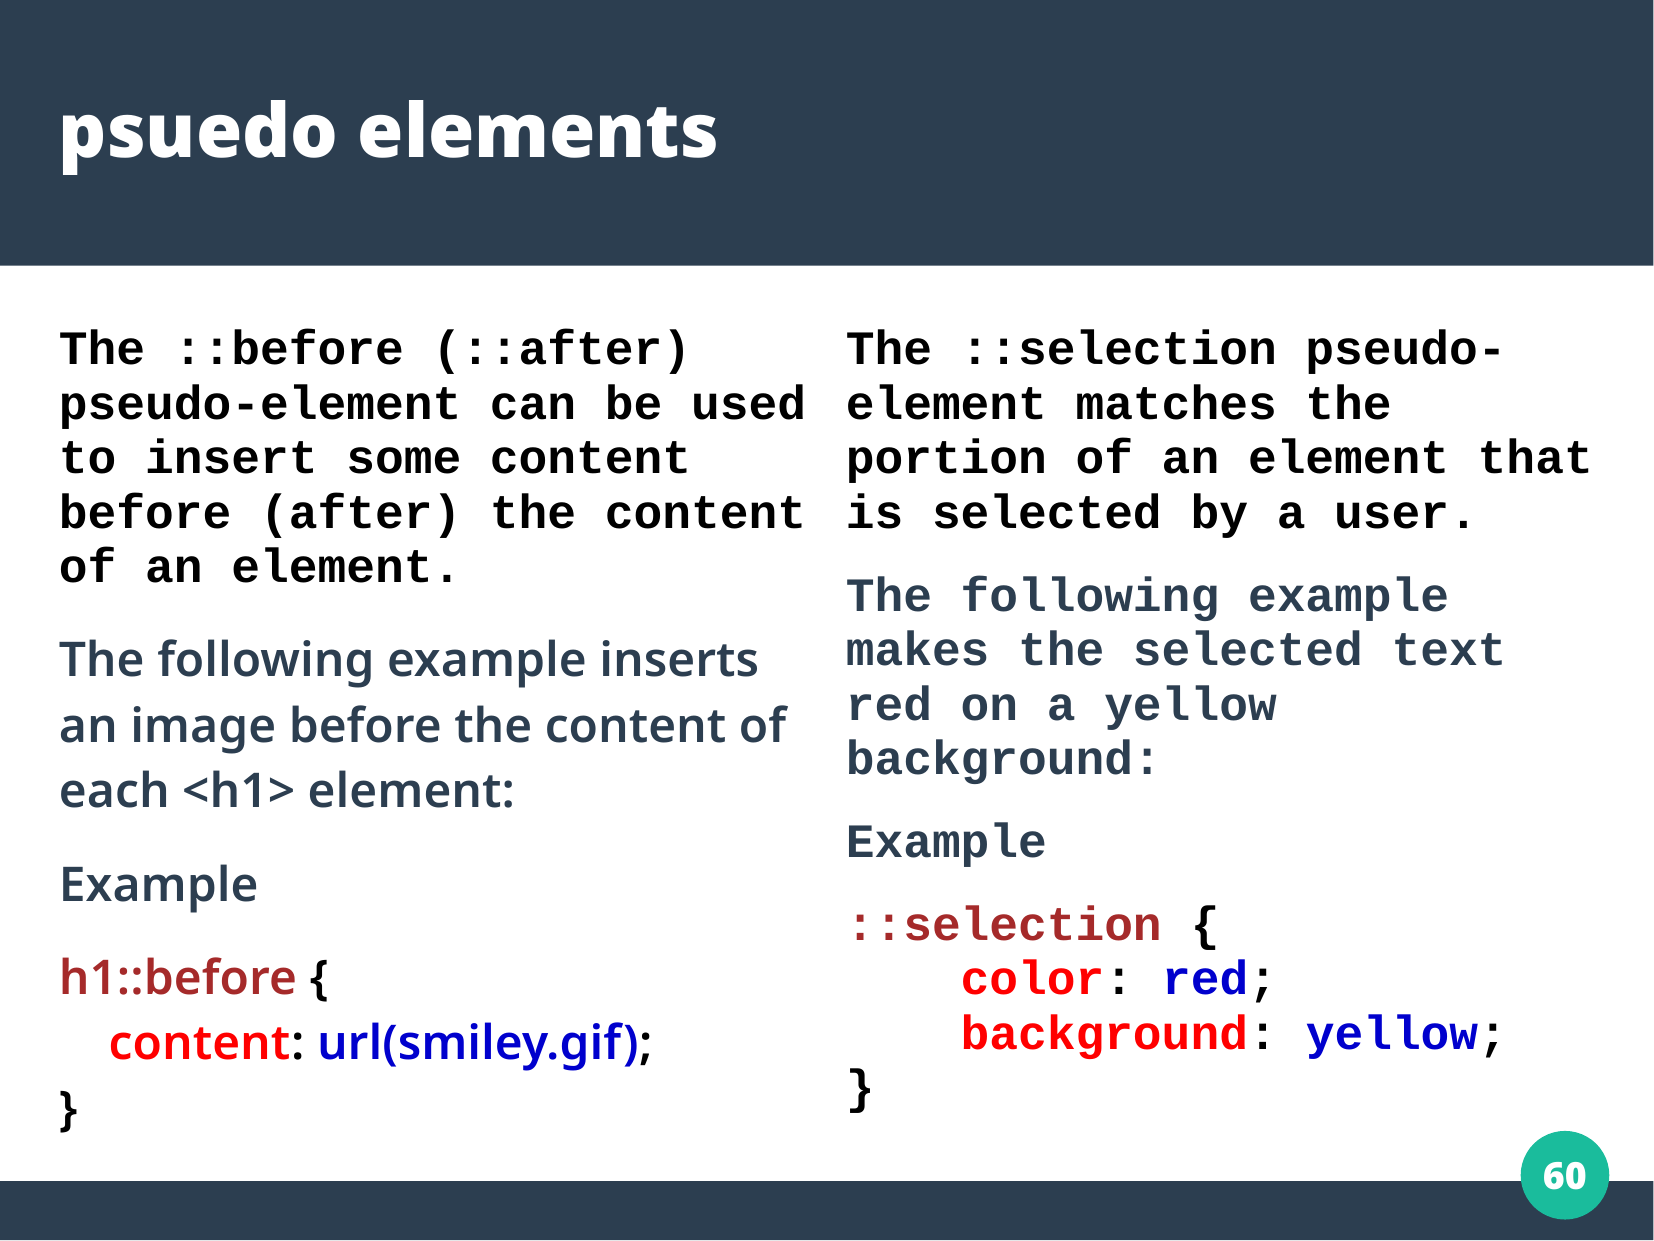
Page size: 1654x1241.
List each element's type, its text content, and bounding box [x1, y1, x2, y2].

list The ::selection pseudo-element matches the portion of an element that is selected by a user. The following example makes the selected text red on a yellow background: Example ::selection { color: red; background: yellow; } [845, 324, 1596, 1152]
list The ::before (::after) pseudo-element can be used to insert some content before (after) the content of an element. The following example inserts an image before the content of each <h1> element: Example h1::before { content: url(smiley.gif); } [59, 324, 809, 1152]
title psuedo elements [59, 49, 1595, 207]
